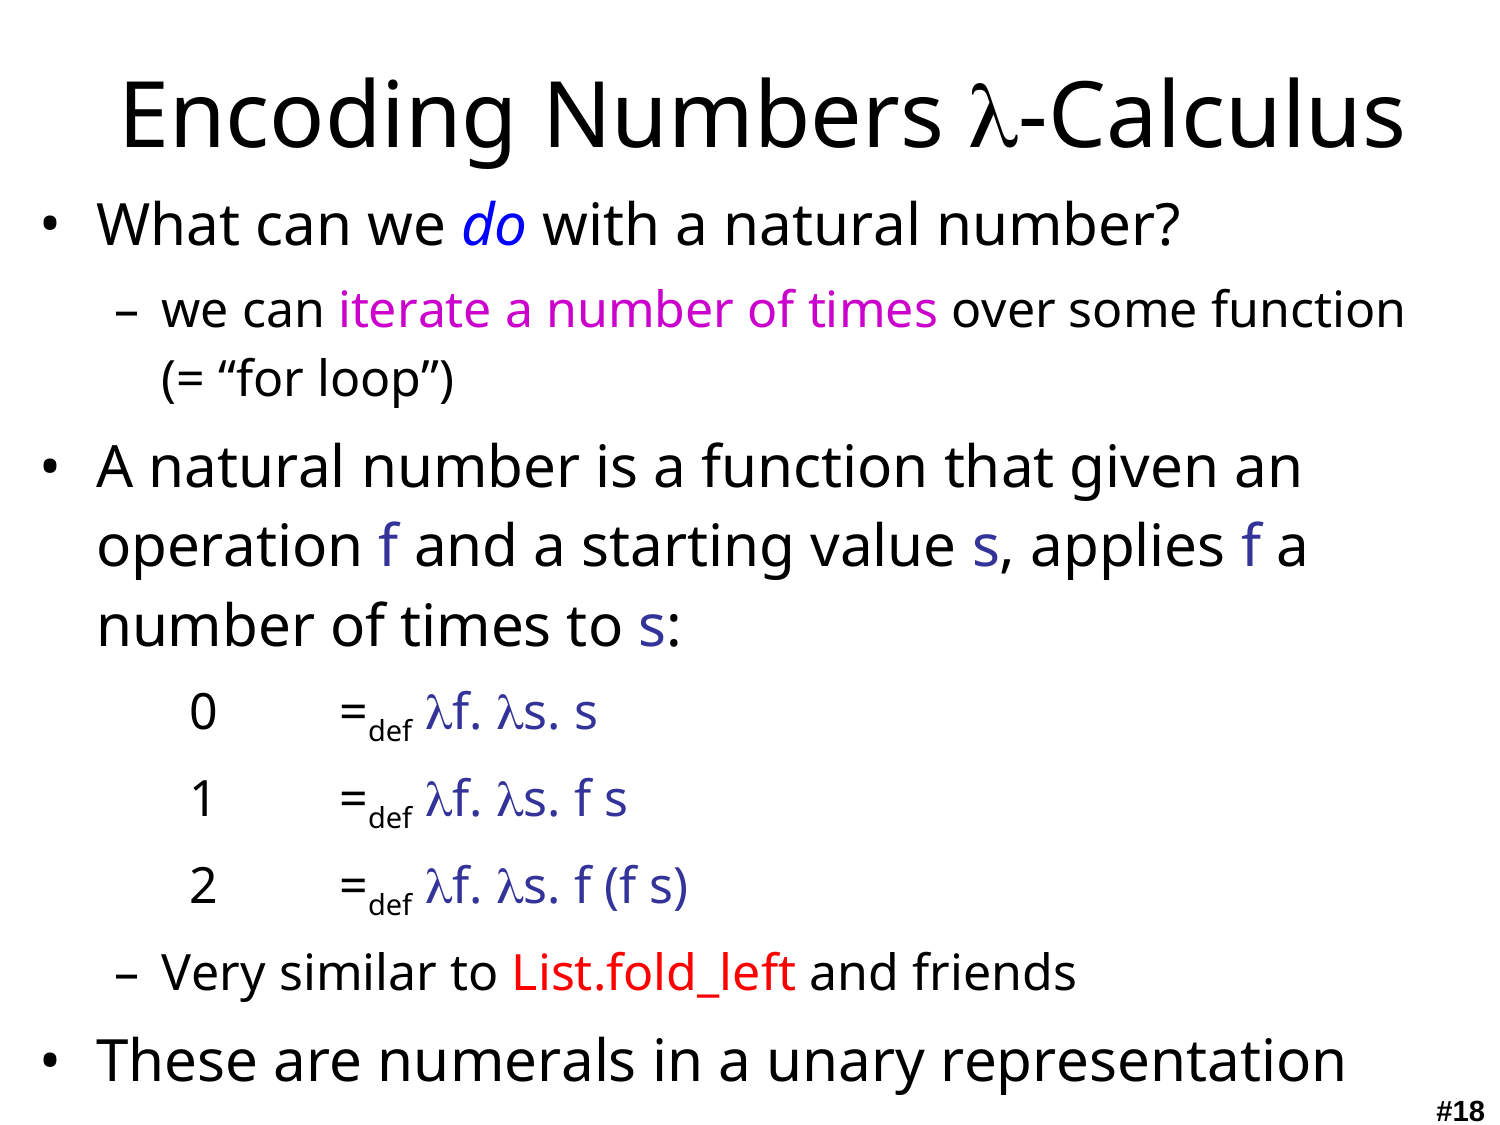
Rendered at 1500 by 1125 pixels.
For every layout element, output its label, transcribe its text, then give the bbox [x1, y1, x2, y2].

list What can we do with a natural number? we can iterate a number of times over some function (= “for loop”) A natural number is a function that given an operation f and a starting value s, applies f a number of times to s: 0 =def f. s. s 1 =def f. s. f s 2 =def f. s. f (f s) Very similar to List.fold_left and friends These are numerals in a unary representation Called Church numerals [24, 174, 1476, 1084]
title Encoding Numbers -Calculus [81, 37, 1444, 174]
